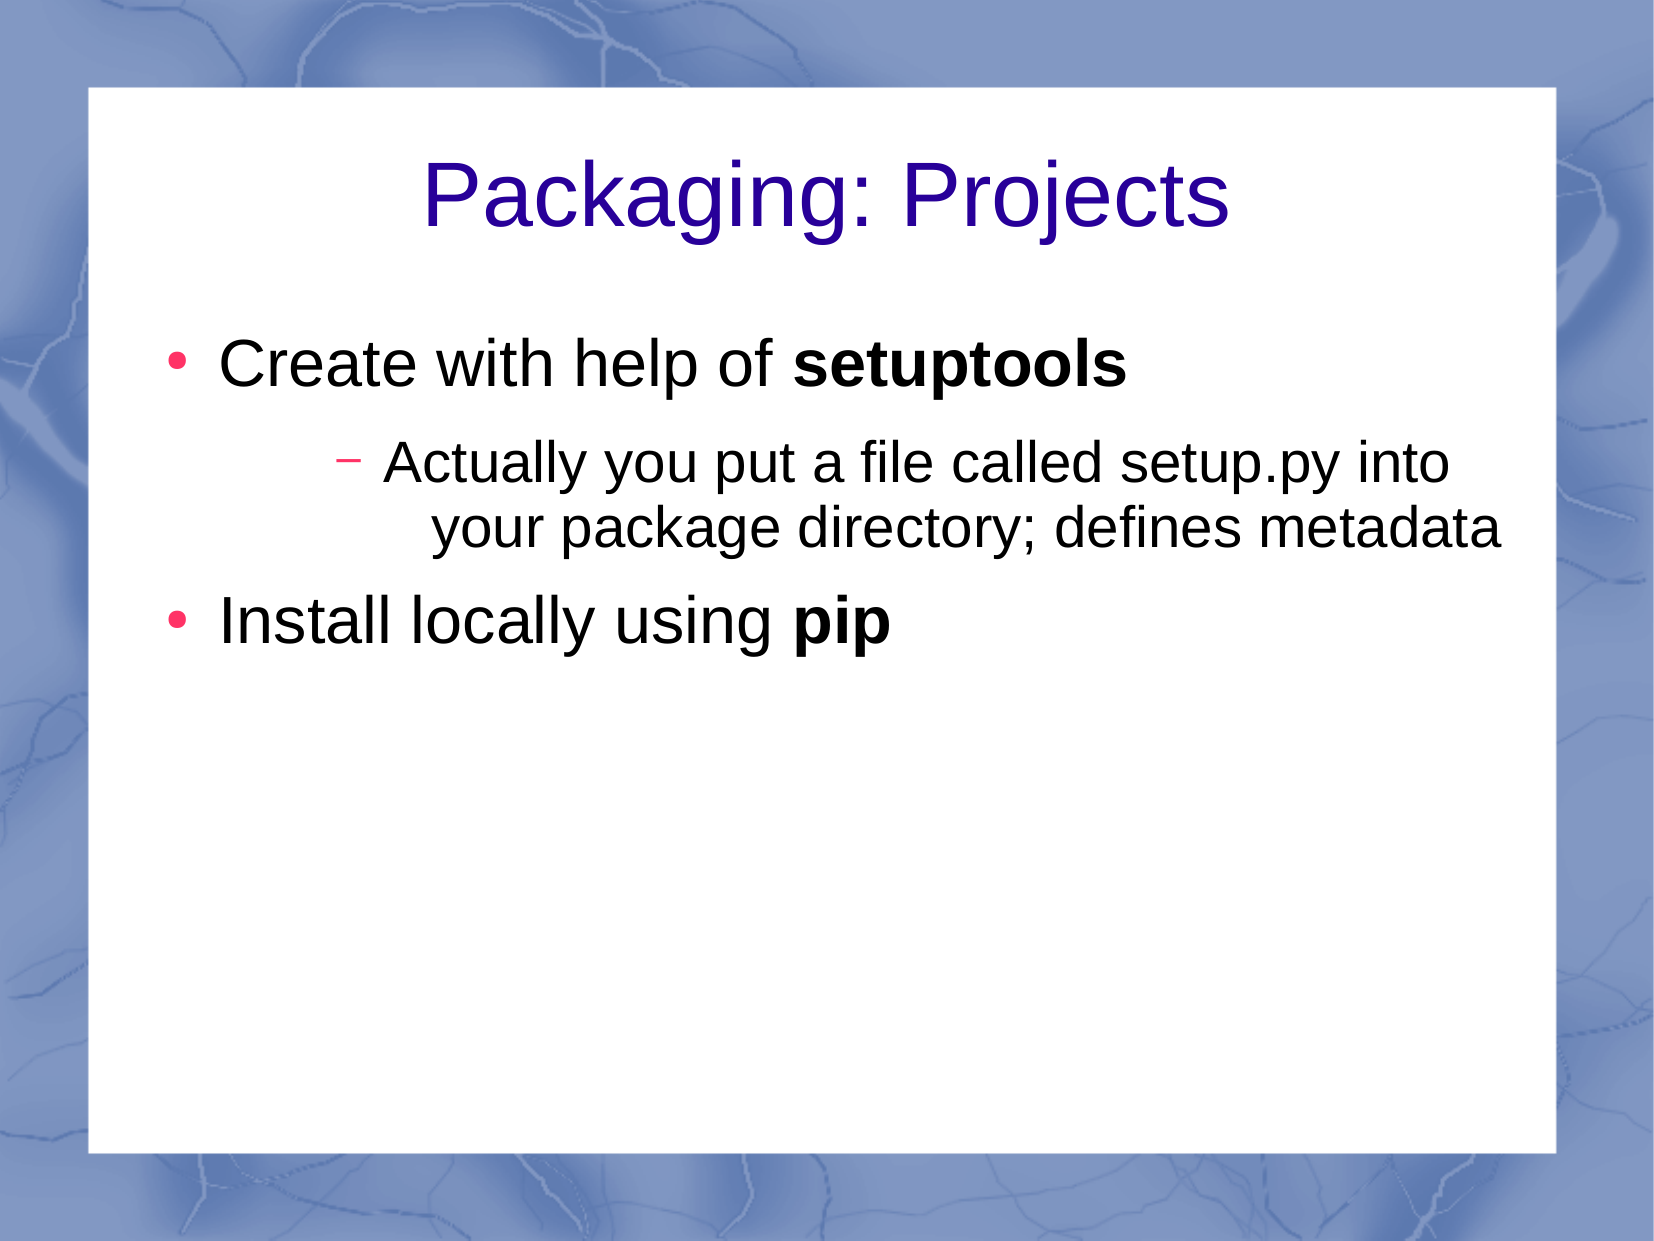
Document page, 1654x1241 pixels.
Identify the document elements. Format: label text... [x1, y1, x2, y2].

picture [0, 0, 1654, 1241]
list Create with help of setuptools Actually you put a file called setup.py into your package directory; defines metadata Install locally using pip [147, 325, 1506, 1217]
title Packaging: Projects [118, 98, 1536, 291]
